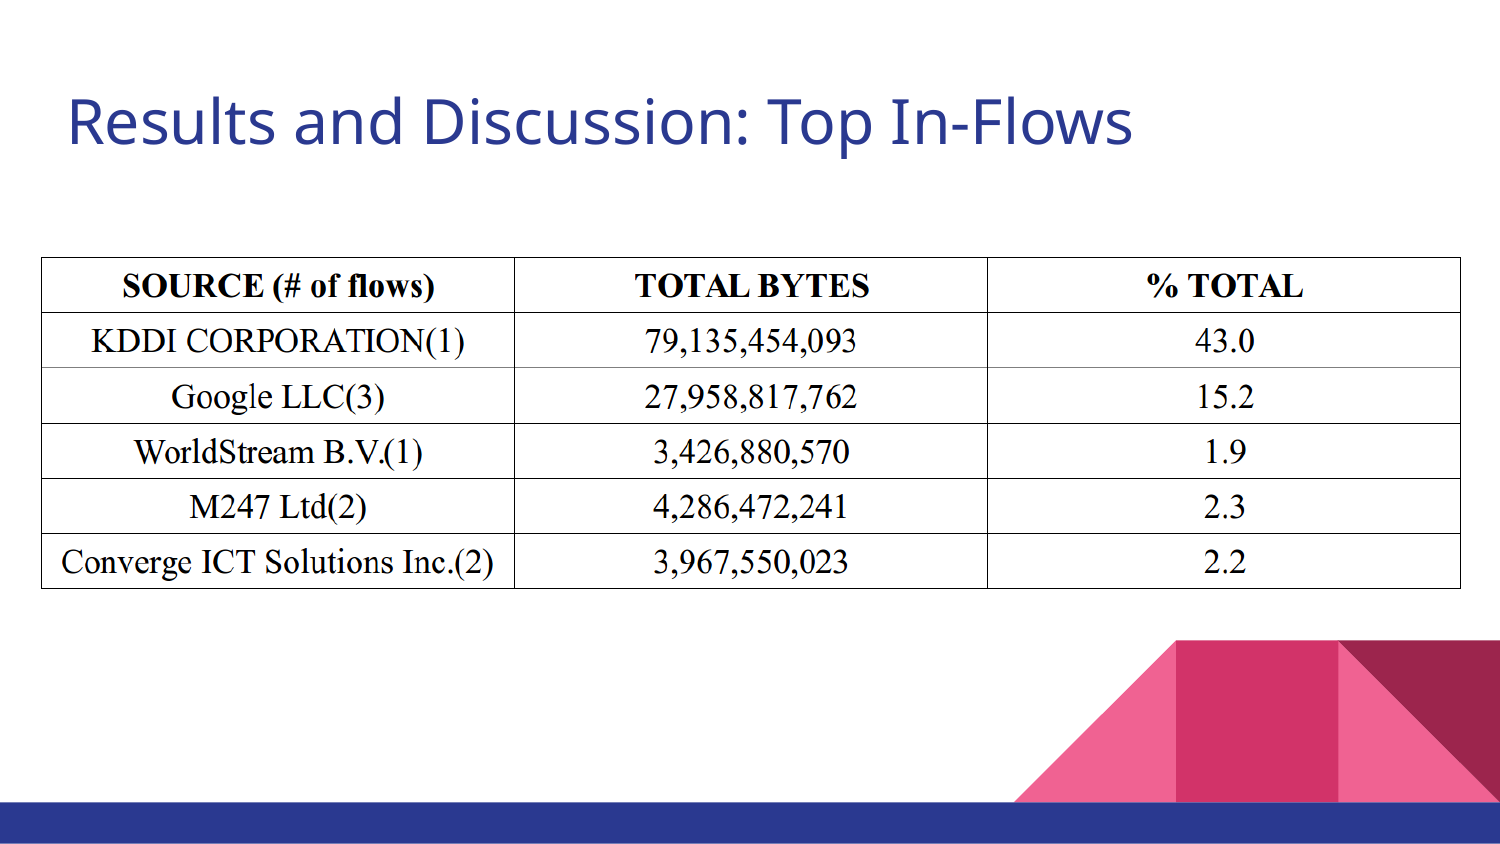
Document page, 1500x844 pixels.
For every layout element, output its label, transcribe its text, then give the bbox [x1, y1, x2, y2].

title Results and Discussion: Top In-Flows [51, 67, 1449, 167]
picture [24, 237, 1475, 607]
